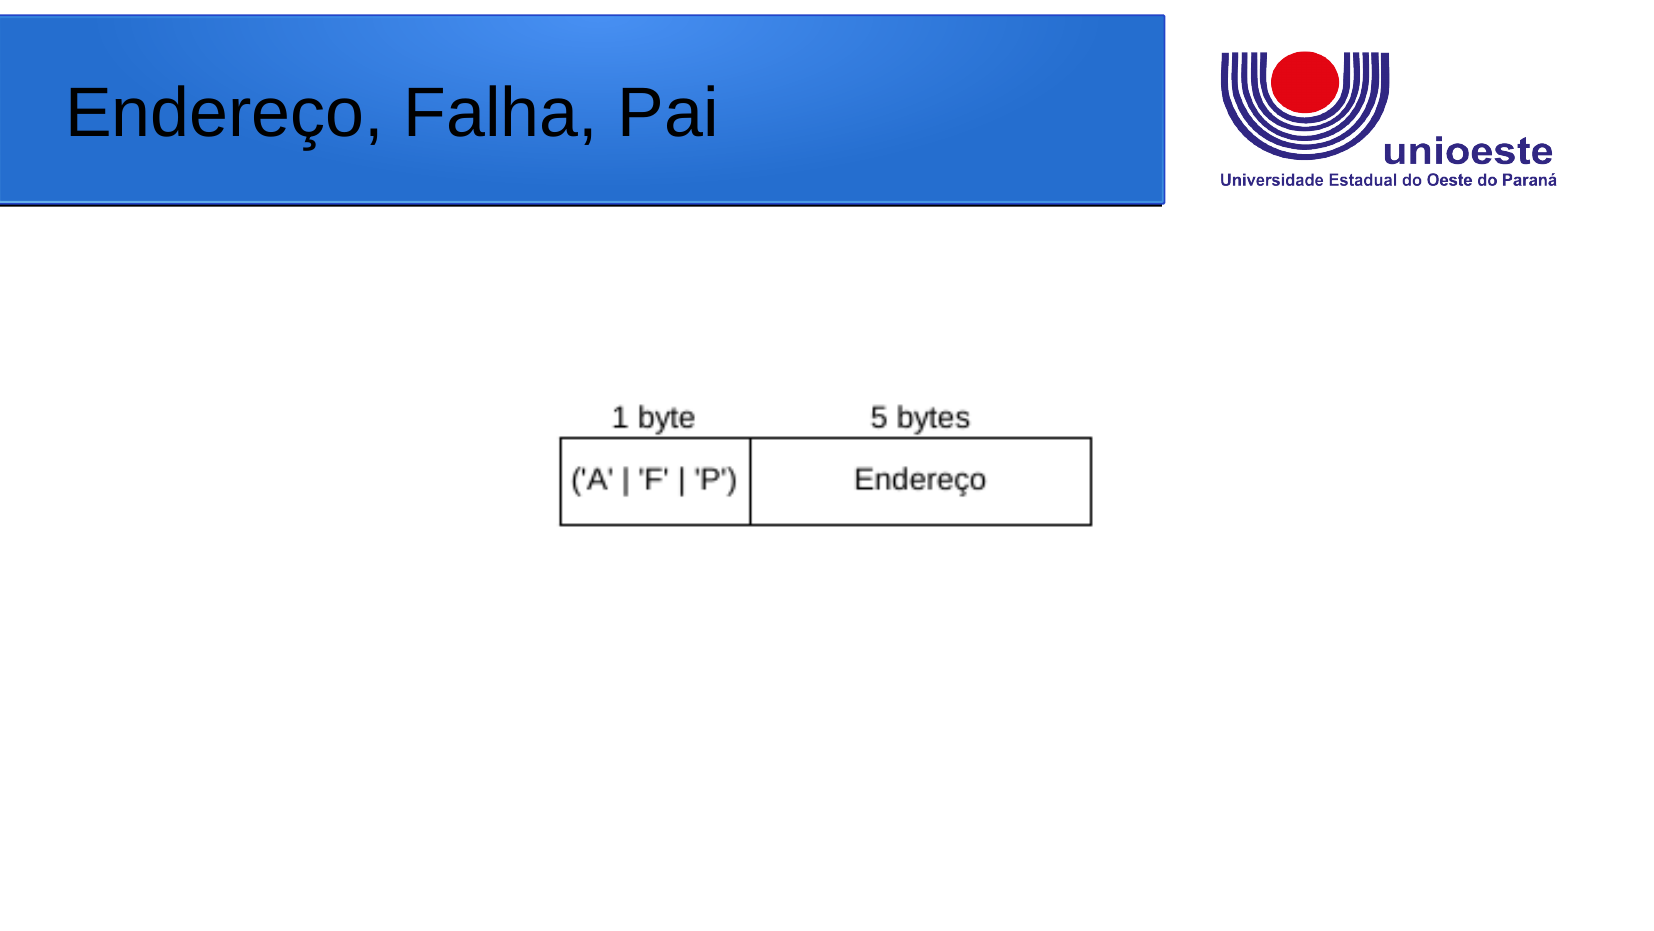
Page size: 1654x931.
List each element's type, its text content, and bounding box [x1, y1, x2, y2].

picture [1169, 19, 1601, 201]
picture [551, 394, 1102, 536]
title Endereço, Falha, Pai [64, 42, 1117, 183]
